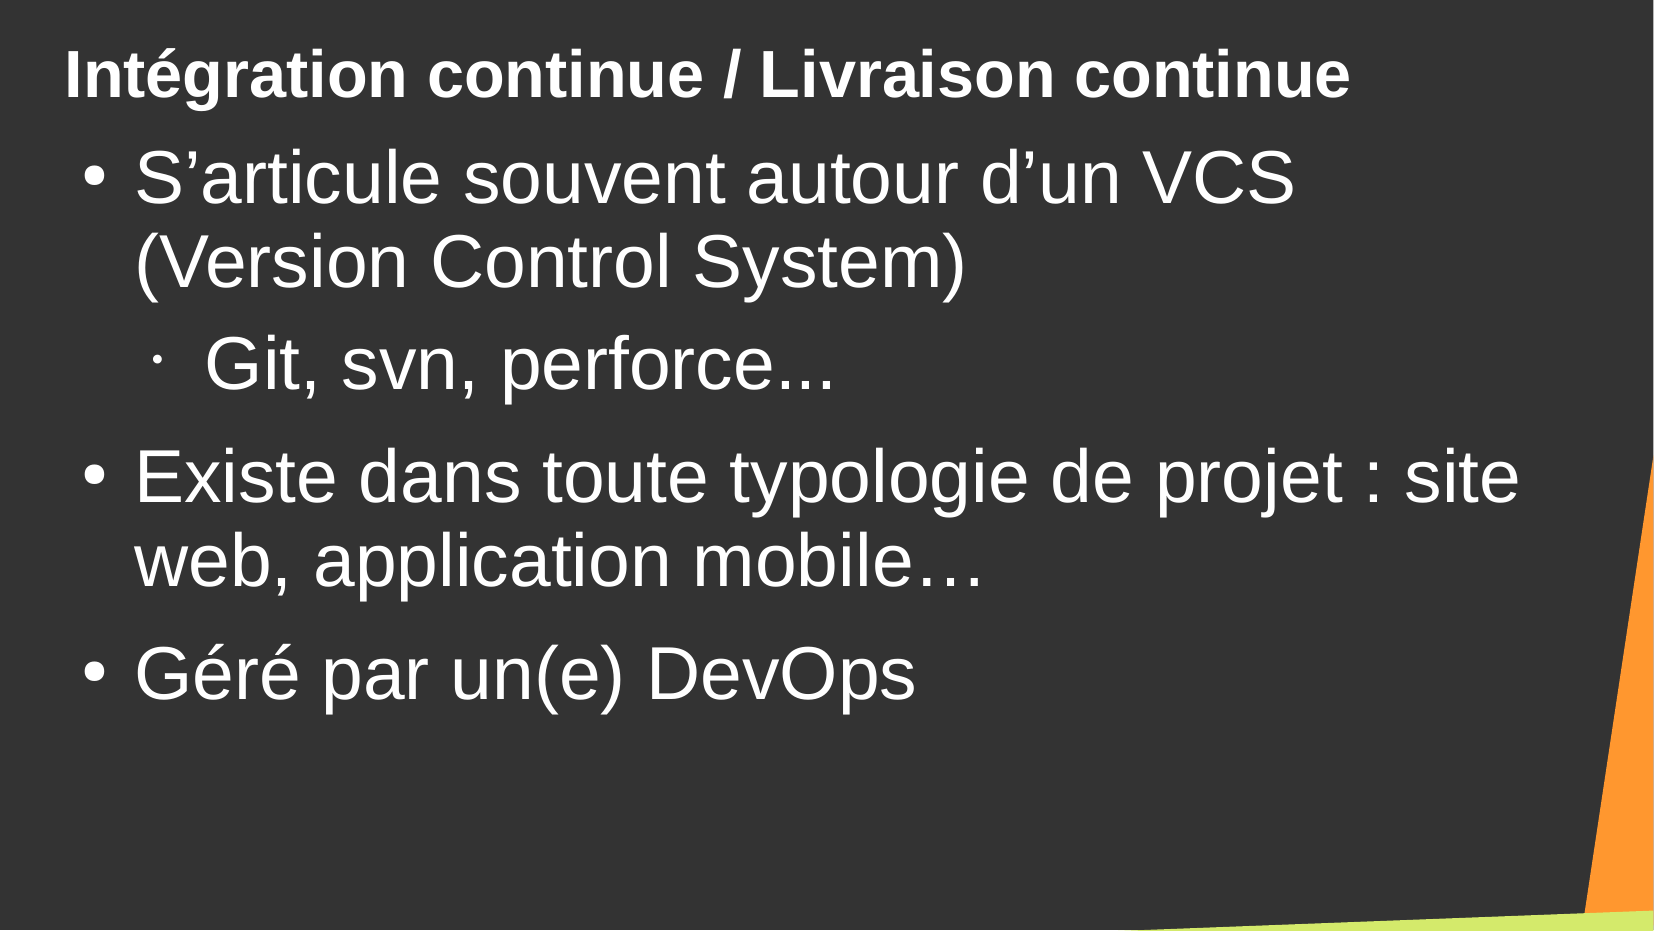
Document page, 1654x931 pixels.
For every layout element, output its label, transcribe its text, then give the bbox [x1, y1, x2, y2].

title Intégration continue / Livraison continue [64, 37, 1388, 115]
list S’articule souvent autour d’un VCS (Version Control System) Git, svn, perforce... Existe dans toute typologie de projet : site web, application mobile… Géré par un(e) DevOps [63, 135, 1542, 816]
text_box [1118, 451, 1654, 931]
